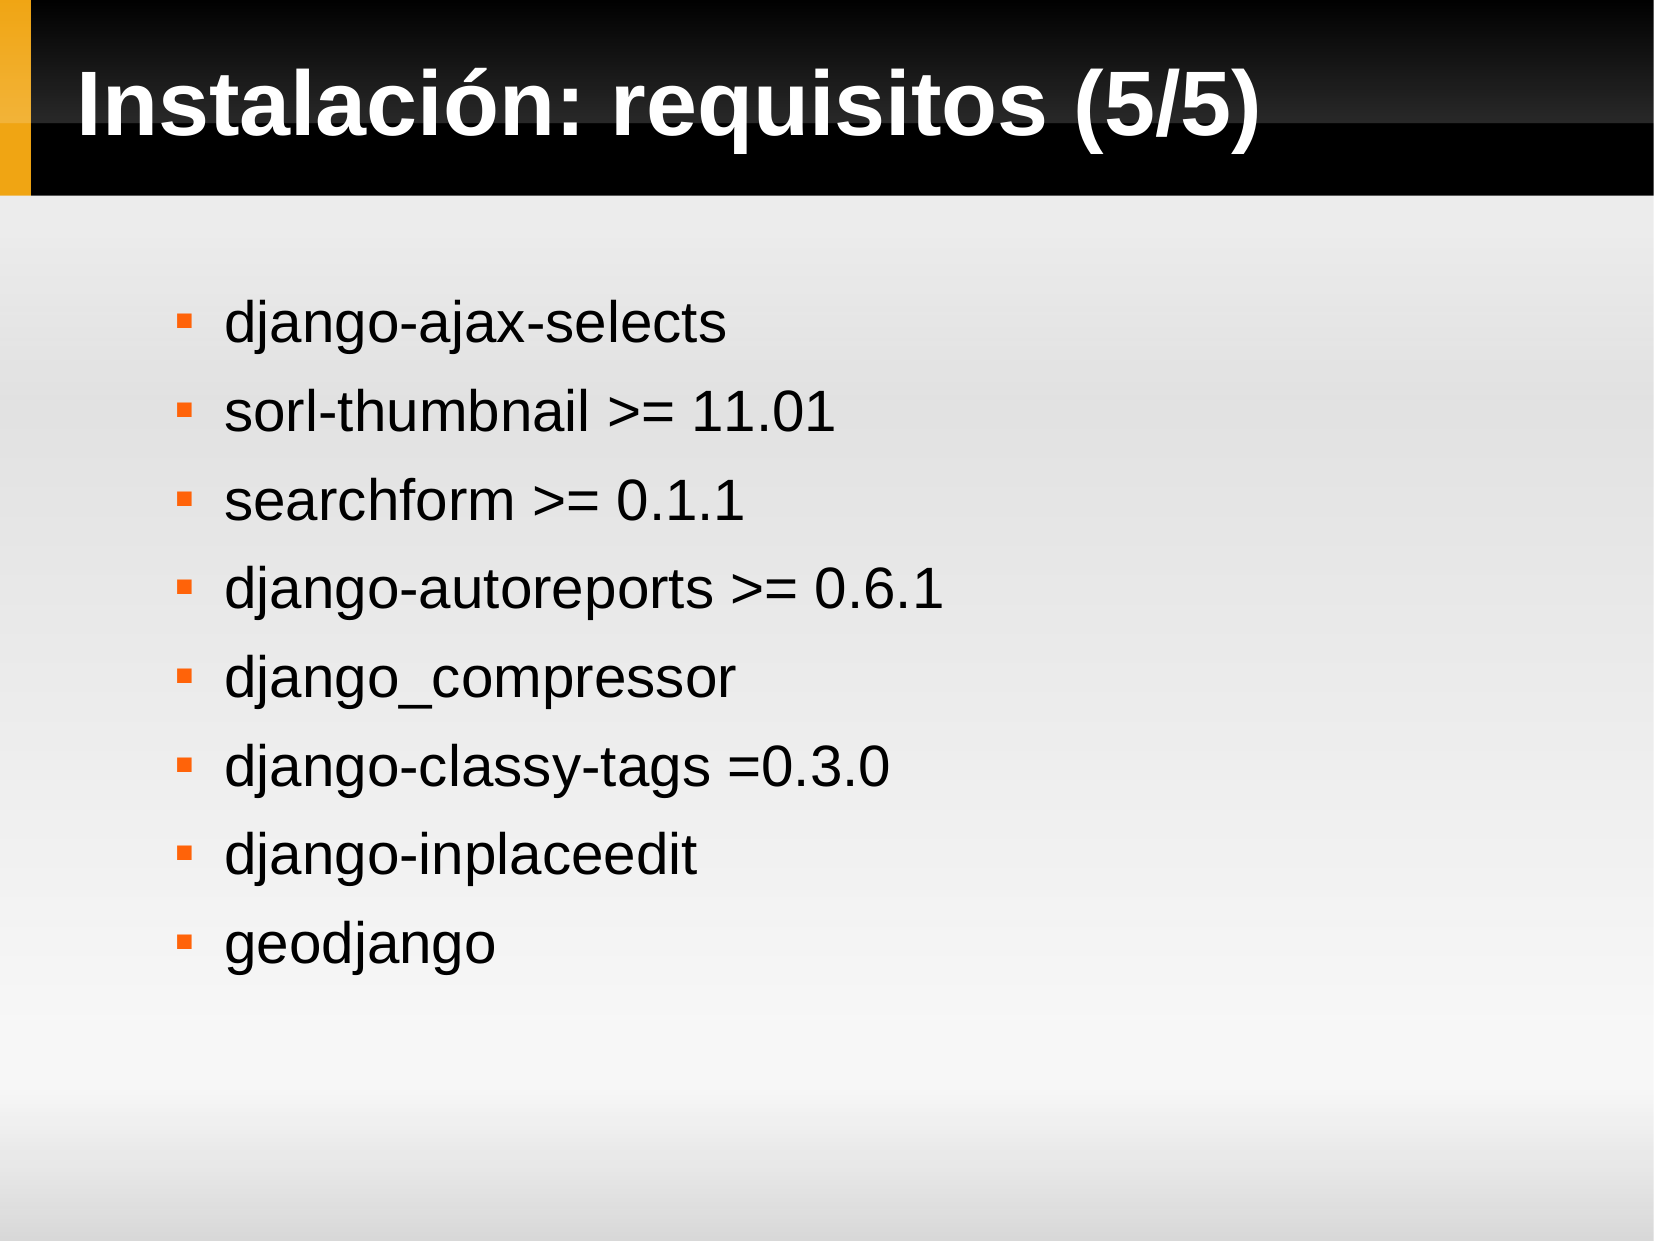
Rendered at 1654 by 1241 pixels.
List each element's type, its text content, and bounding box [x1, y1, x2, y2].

list django-ajax-selects sorl-thumbnail >= 11.01 searchform >= 0.1.1 django-autoreports >= 0.6.1 django_compressor django-classy-tags =0.3.0 django-inplaceedit geodjango [82, 290, 1571, 1109]
picture [0, 0, 1654, 1241]
title Instalación: requisitos (5/5) [76, 0, 1565, 208]
